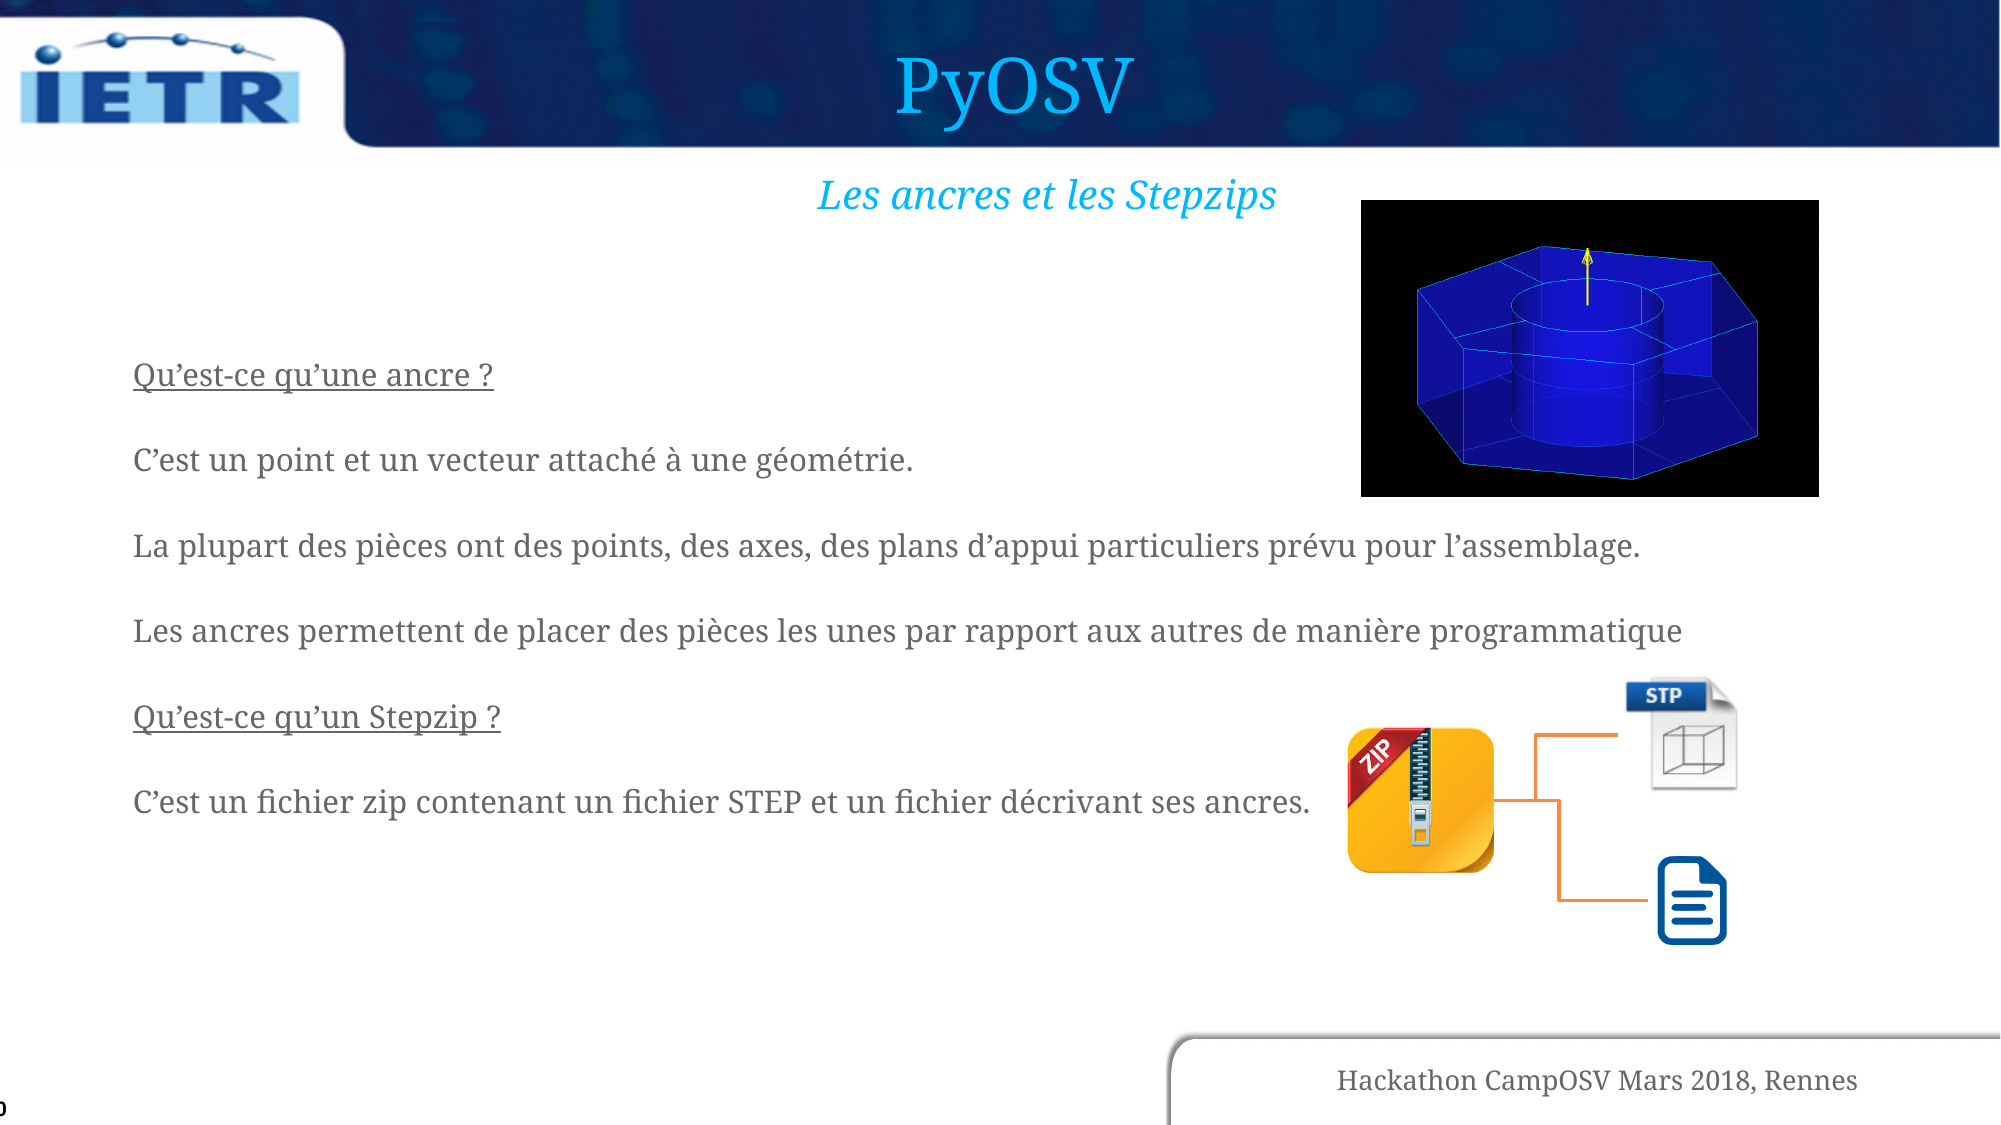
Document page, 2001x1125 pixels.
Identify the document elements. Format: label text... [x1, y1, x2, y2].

picture [1618, 673, 1751, 797]
picture [1361, 200, 1819, 497]
text_box Qu’est-ce qu’une ancre ? C’est un point et un vecteur attaché à une géométrie. La plupart des pièces ont des points, des axes, des plans d’appui particuliers prévu pour l’assemblage. Les ancres permettent de placer des pièces les unes par rapport aux autres de manière programmatique Qu’est-ce qu’un Stepzip ? C’est un fichier zip contenant un fichier STEP et un fichier décrivant ses ancres. [118, 259, 1867, 985]
picture [0, 0, 2000, 165]
text_box Les ancres et les Stepzips [803, 159, 1230, 253]
picture [1647, 856, 1737, 945]
text_box Hackathon CampOSV Mars 2018, Rennes [1322, 1054, 1864, 1106]
picture [1346, 726, 1495, 875]
picture [1166, 1024, 2001, 1125]
text_box PyOSV [879, 23, 1156, 143]
